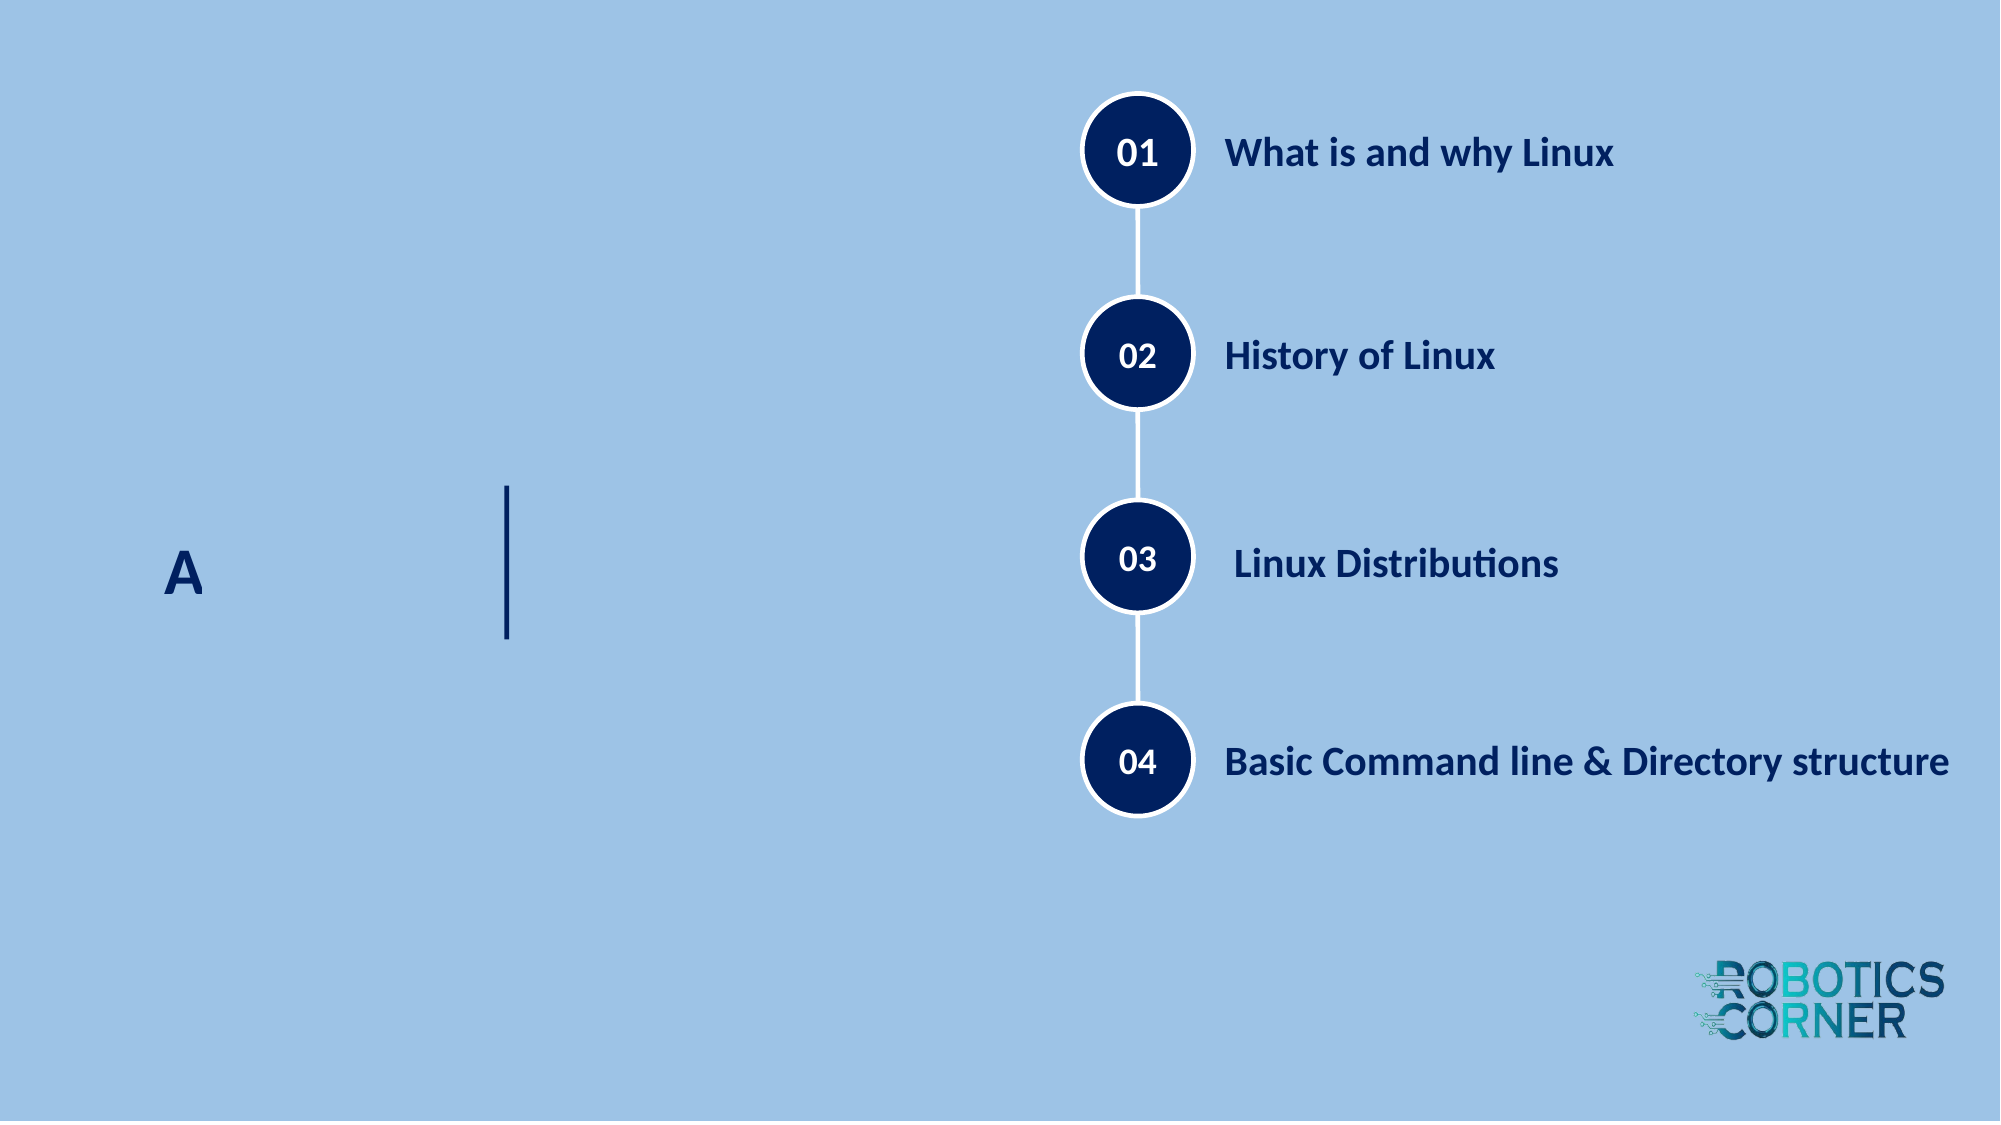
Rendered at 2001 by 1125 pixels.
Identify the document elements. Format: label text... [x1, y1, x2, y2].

text_box What is and why Linux [1210, 117, 1661, 182]
text_box 03 [1082, 500, 1194, 613]
picture [1680, 859, 1953, 1125]
text_box Linux Distributions [1210, 528, 1681, 593]
text_box AGENDA [150, 520, 498, 615]
text_box 04 [1082, 703, 1194, 817]
text_box AGENDA [178, 560, 190, 578]
text_box History of Linux [1210, 320, 1723, 385]
text_box Basic Command line & Directory structure [1210, 727, 1976, 792]
text_box 02 [1082, 296, 1194, 410]
text_box 01 [1082, 93, 1194, 207]
text_box [0, 0, 2000, 1121]
